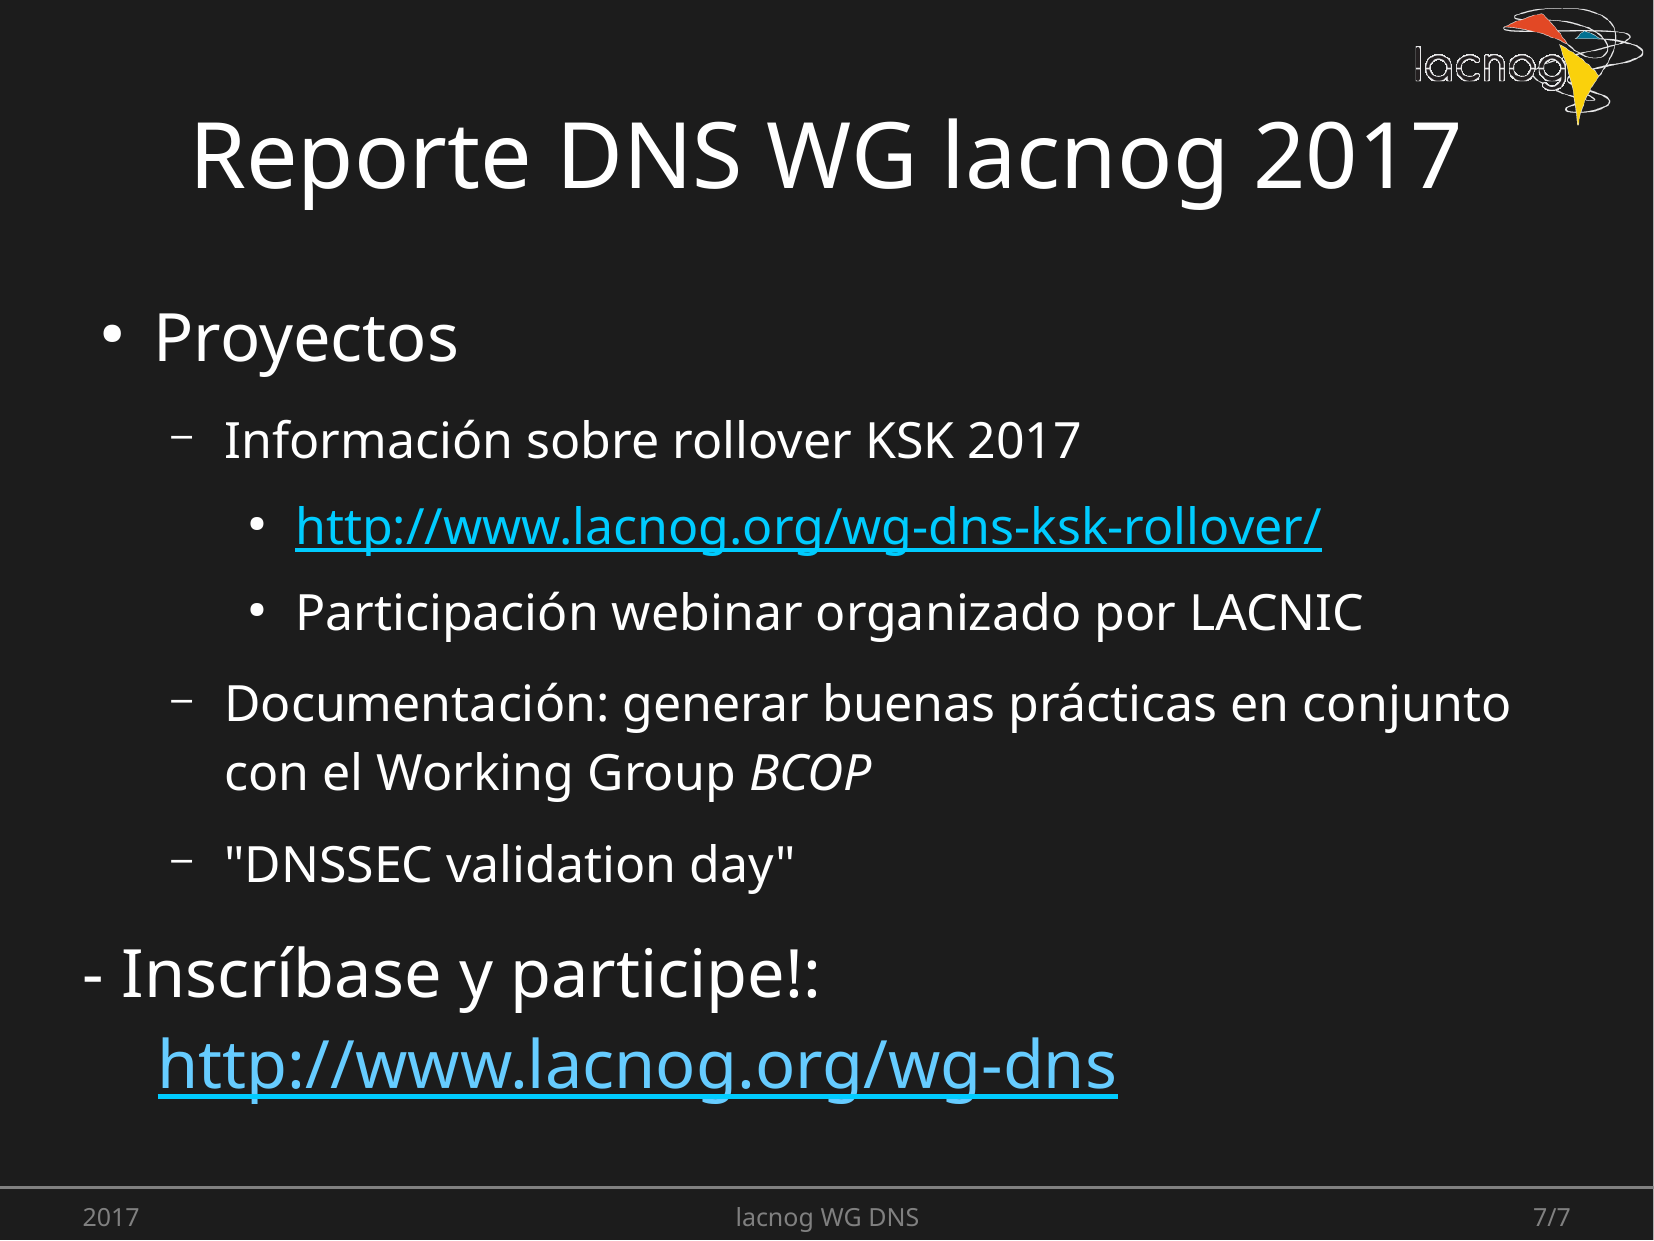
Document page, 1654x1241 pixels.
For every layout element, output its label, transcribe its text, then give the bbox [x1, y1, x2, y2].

list Proyectos Información sobre rollover KSK 2017 http://www.lacnog.org/wg-dns-ksk-rollover/ Participación webinar organizado por LACNIC Documentación: generar buenas prácticas en conjunto con el Working Group BCOP "DNSSEC validation day" - Inscríbase y participe!: http://www.lacnog.org/wg-dns [82, 290, 1571, 1010]
title Reporte DNS WG lacnog 2017 [82, 49, 1571, 257]
picture [1410, 2, 1649, 131]
